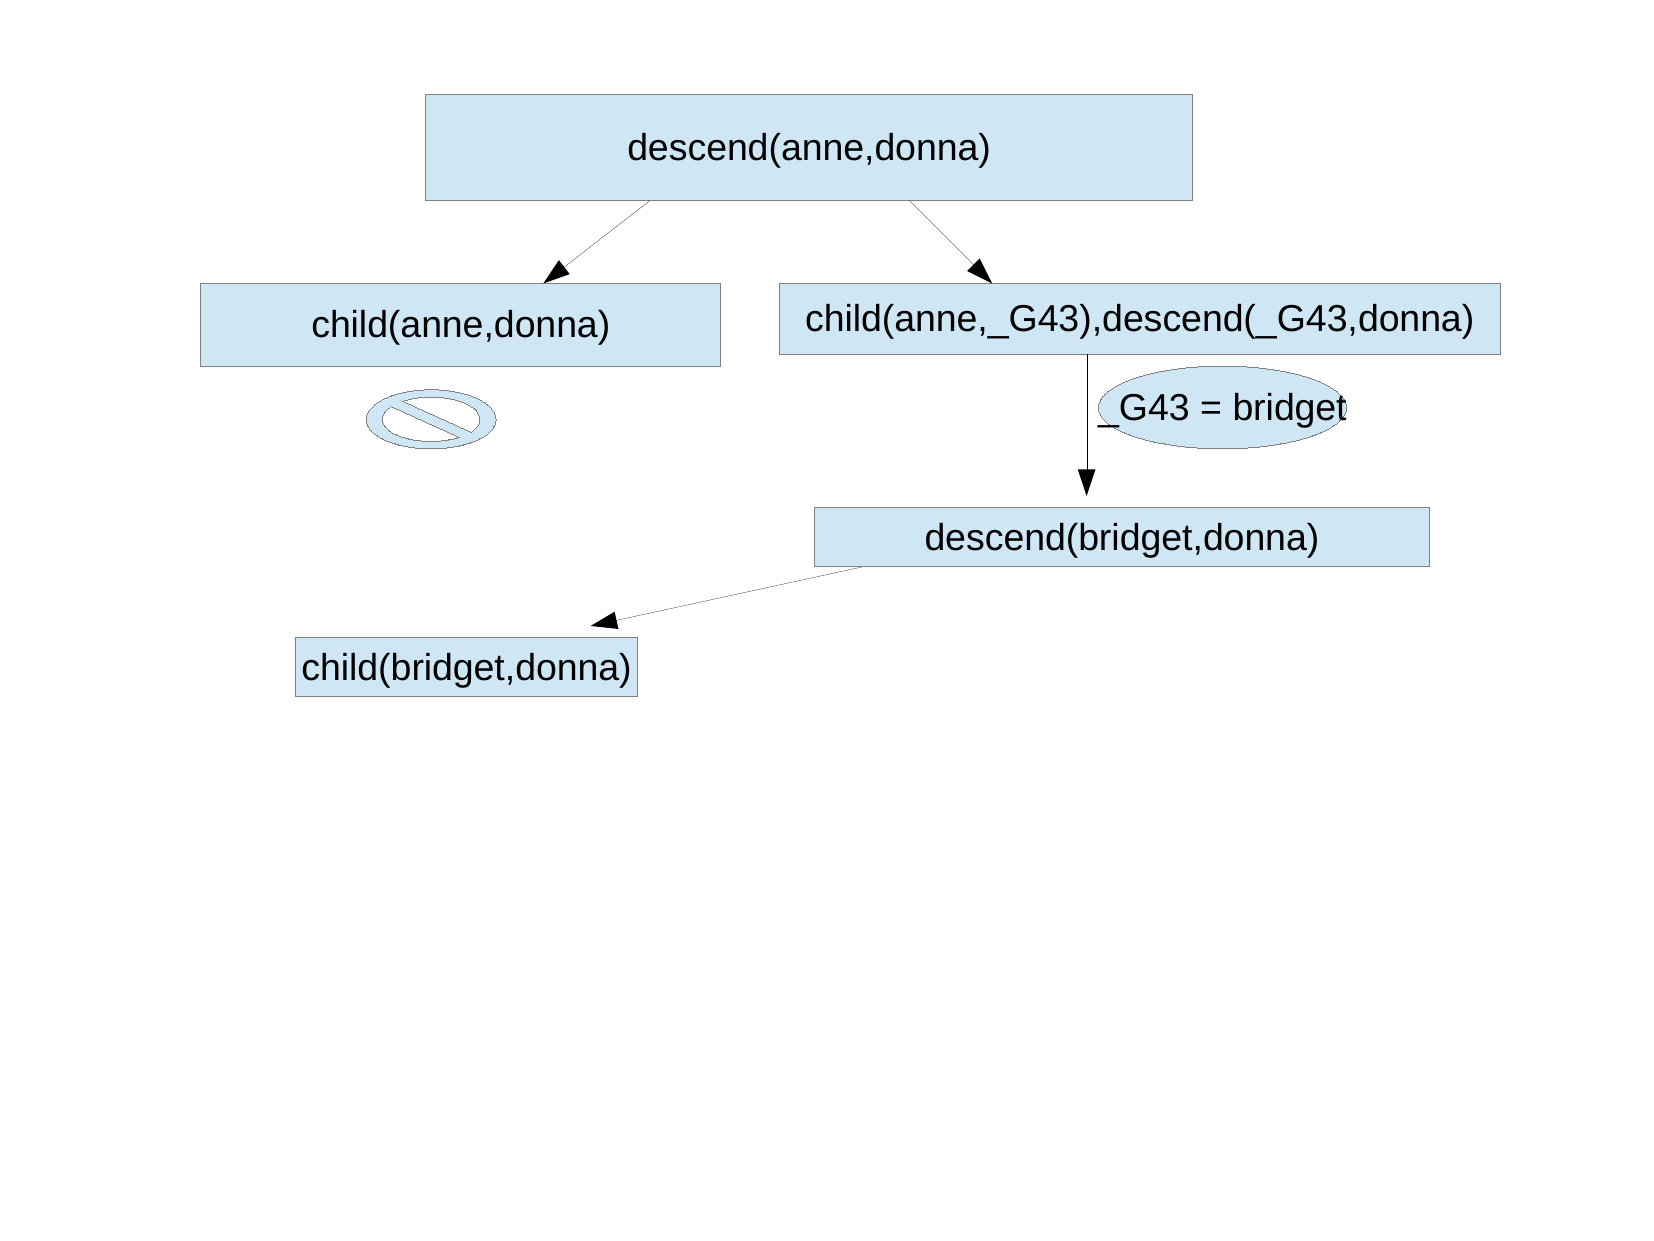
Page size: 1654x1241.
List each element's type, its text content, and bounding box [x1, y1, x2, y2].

text_box _G43 = bridget [1098, 366, 1345, 449]
text_box descend(anne,donna) [425, 94, 1193, 201]
text_box [366, 389, 497, 449]
text_box child(anne,donna) [200, 283, 721, 367]
text_box child(bridget,donna) [295, 637, 638, 697]
text_box descend(bridget,donna) [814, 507, 1430, 567]
text_box child(anne,_G43),descend(_G43,donna) [779, 283, 1501, 355]
